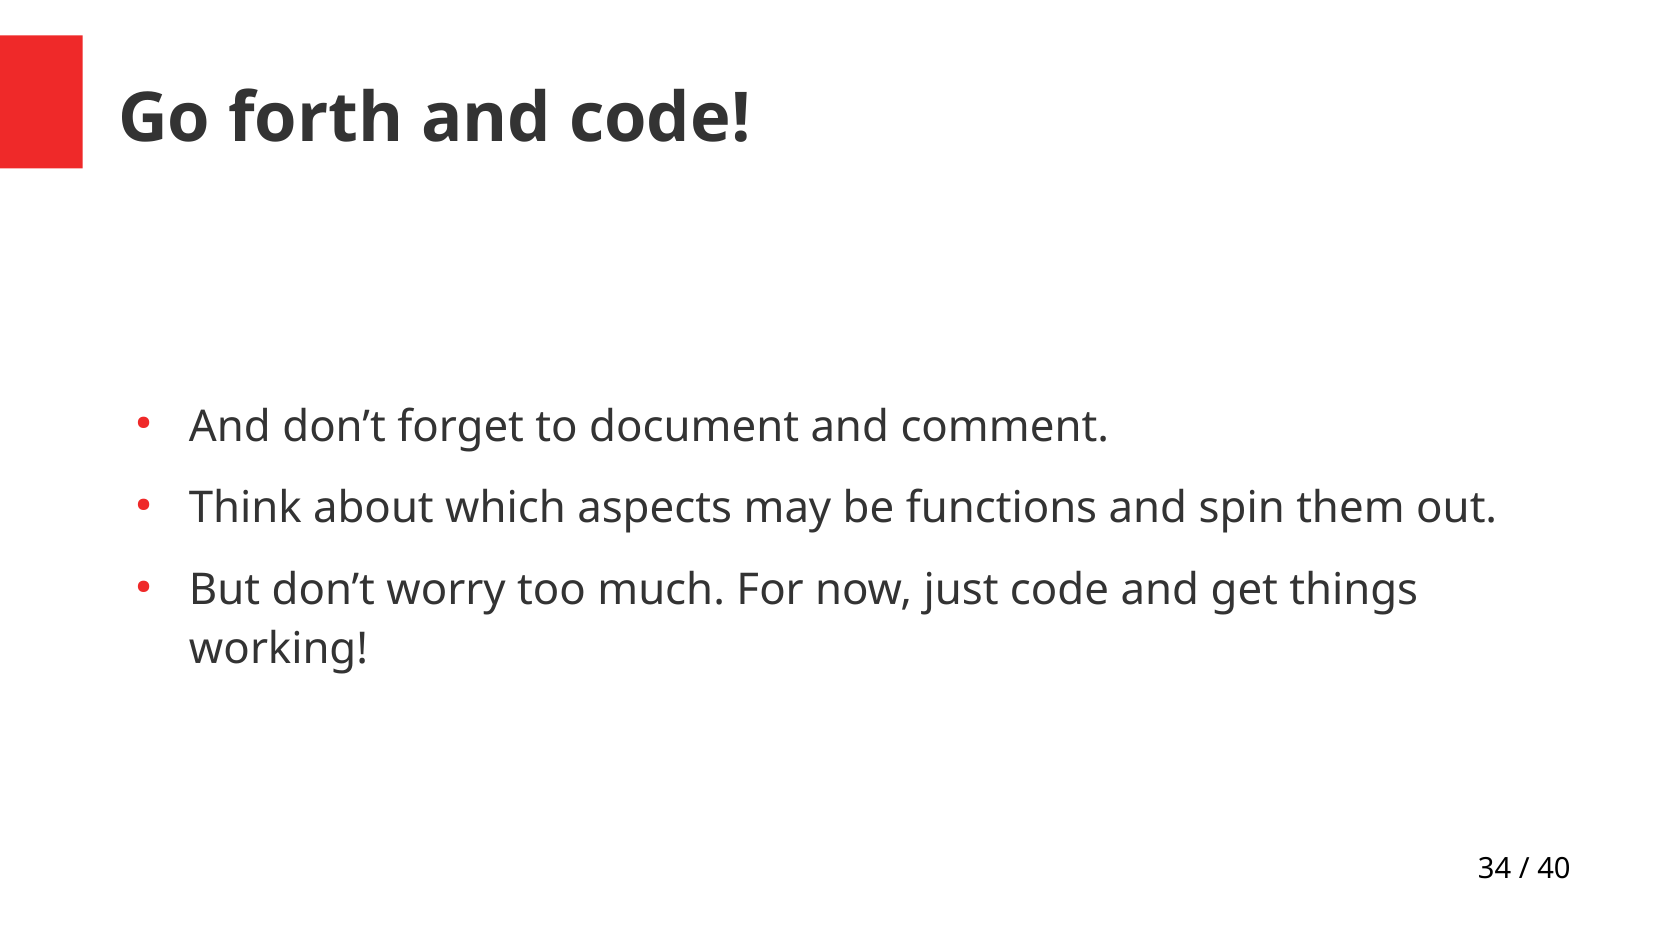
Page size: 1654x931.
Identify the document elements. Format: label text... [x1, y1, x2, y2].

list And don’t forget to document and comment. Think about which aspects may be functions and spin them out. But don’t worry too much. For now, just code and get things working! [118, 265, 1536, 806]
title Go forth and code! [118, 37, 1571, 193]
